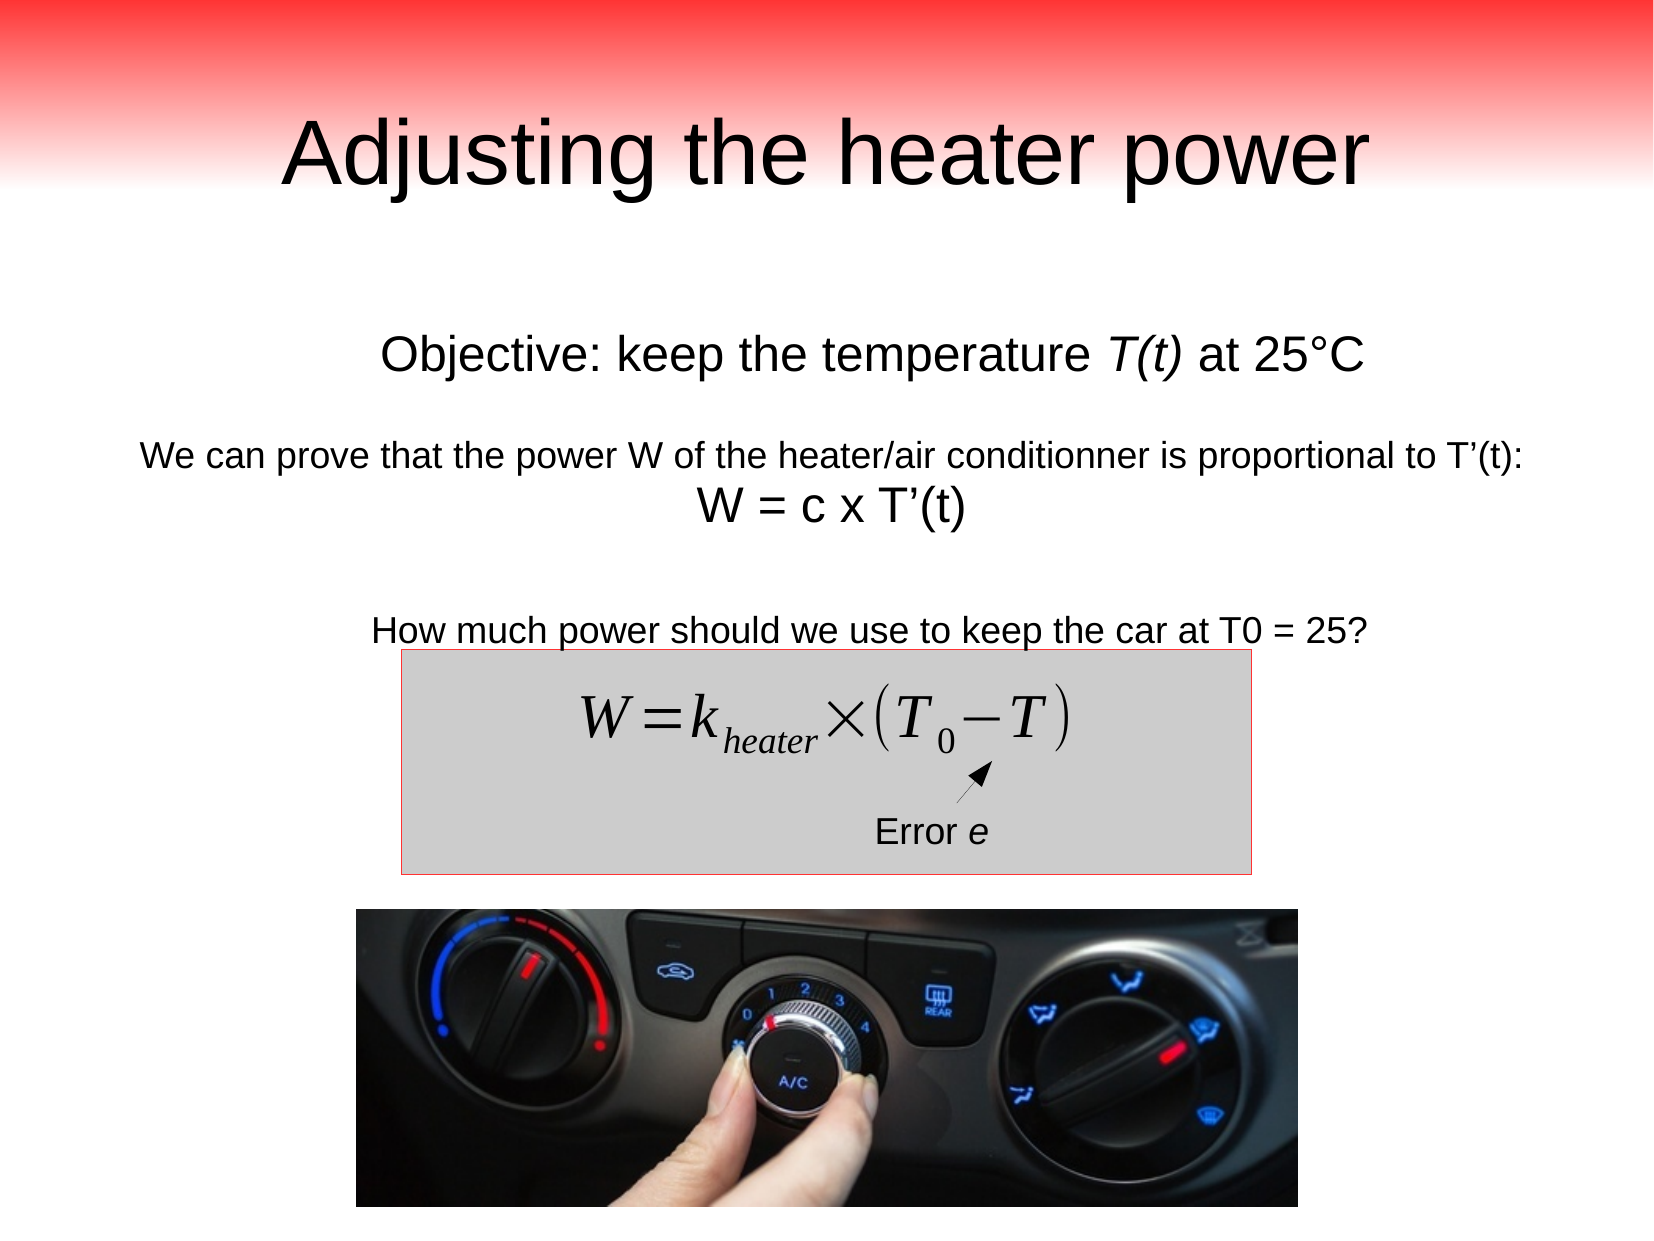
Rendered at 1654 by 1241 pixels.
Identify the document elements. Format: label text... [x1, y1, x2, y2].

picture [356, 909, 1298, 1207]
text_box Objective: keep the temperature T(t) at 25°C [365, 318, 1381, 390]
title Adjusting the heater power [82, 49, 1571, 257]
text_box Error e [859, 803, 1004, 875]
text_box We can prove that the power W of the heater/air conditionner is proportional to T’(t): W = c x T’(t) [124, 427, 1540, 541]
text_box How much power should we use to keep the car at T0 = 25? [356, 602, 1384, 660]
text_box [401, 660, 1252, 875]
text_box [0, 0, 1654, 189]
chart [571, 681, 1080, 761]
